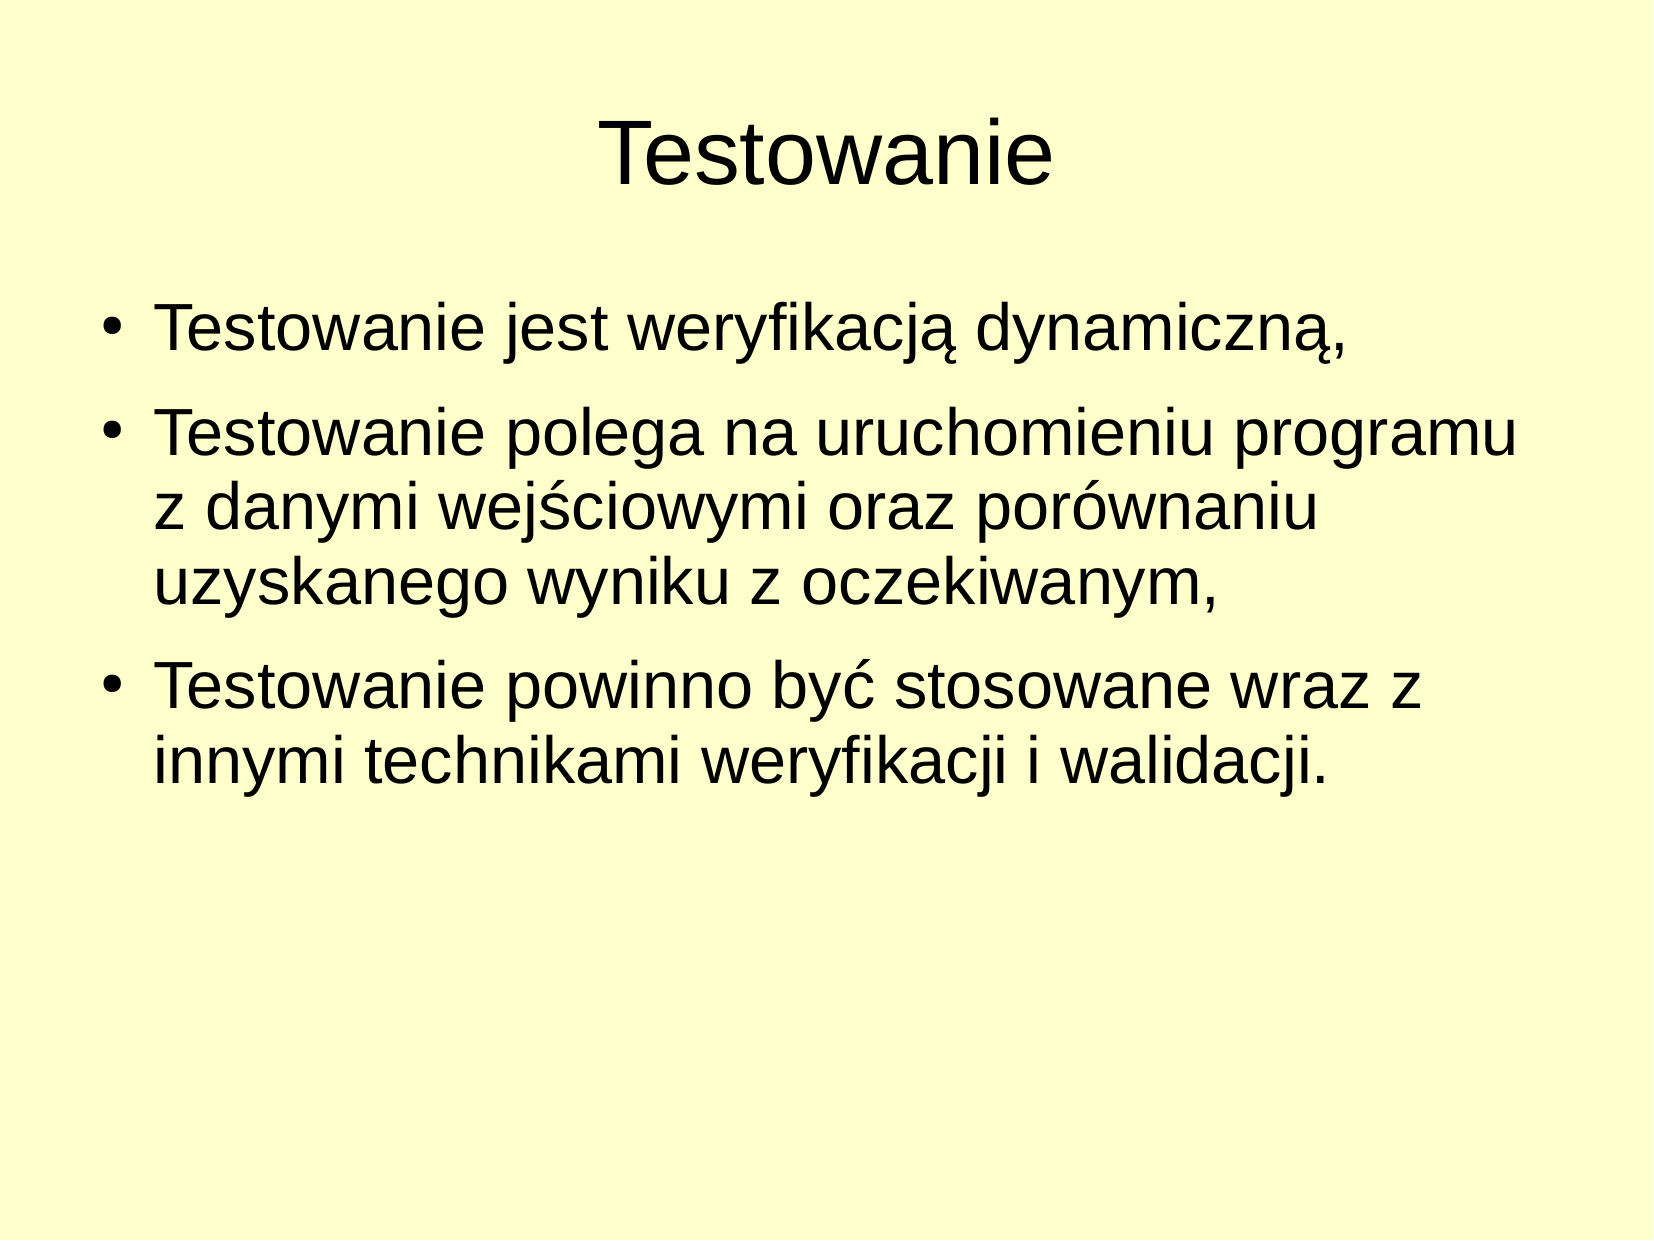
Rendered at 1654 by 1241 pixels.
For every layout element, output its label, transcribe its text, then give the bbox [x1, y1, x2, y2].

title Testowanie [82, 49, 1571, 257]
list Testowanie jest weryfikacją dynamiczną, Testowanie polega na uruchomieniu programu z danymi wejściowymi oraz porównaniu uzyskanego wyniku z oczekiwanym, Testowanie powinno być stosowane wraz z innymi technikami weryfikacji i walidacji. [82, 290, 1571, 1109]
